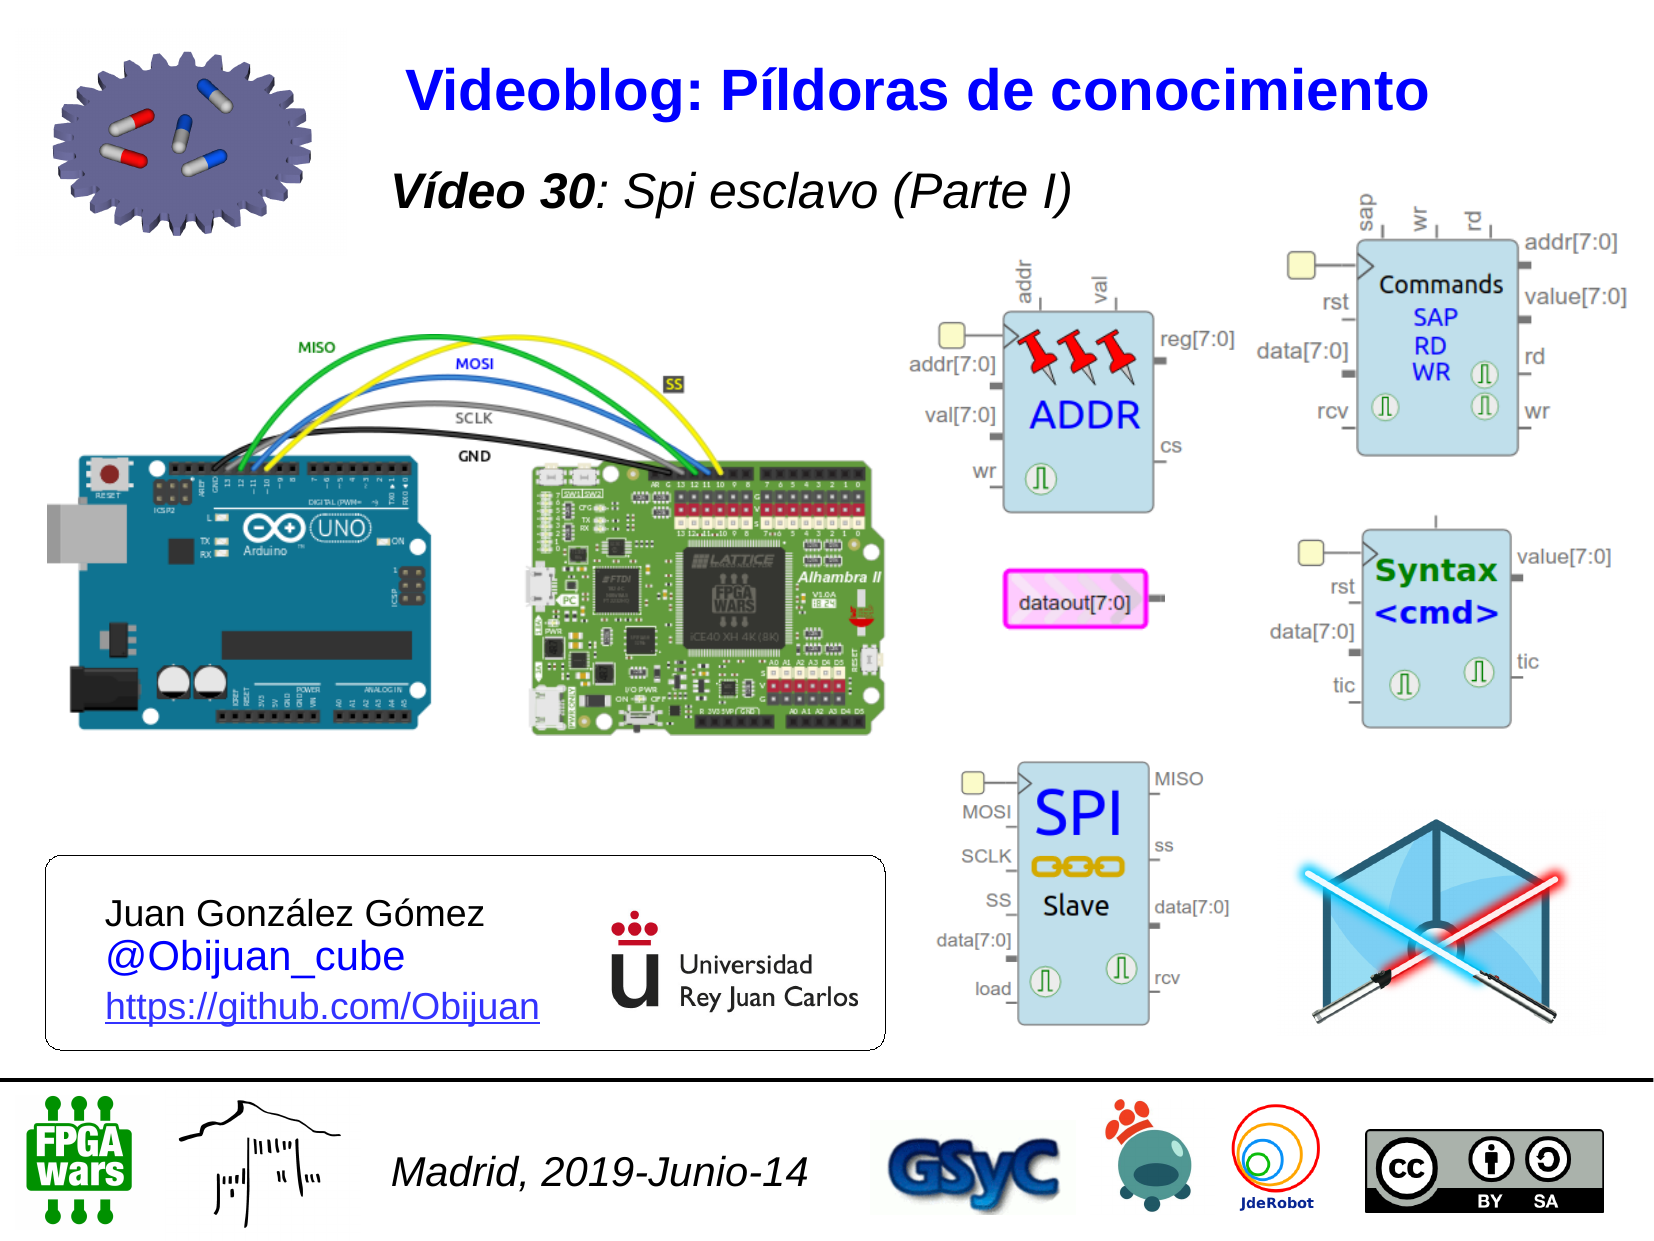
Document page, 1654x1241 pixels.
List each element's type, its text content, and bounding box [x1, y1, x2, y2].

text_box [45, 855, 886, 1051]
picture [1277, 809, 1606, 1036]
picture [870, 1120, 1076, 1216]
picture [595, 900, 871, 1021]
picture [1090, 1094, 1336, 1216]
picture [930, 750, 1246, 1036]
text_box https://github.com/Obijuan [90, 978, 556, 1036]
text_box Juan González Gómez [90, 885, 601, 946]
picture [1365, 1120, 1604, 1221]
text_box Madrid, 2019-Junio-14 [360, 1125, 841, 1219]
picture [990, 555, 1165, 640]
picture [165, 1089, 361, 1241]
text_box Vídeo 30: Spi esclavo (Parte I) [390, 135, 1336, 247]
picture [1264, 500, 1621, 736]
text_box @Obijuan_cube [90, 925, 451, 1001]
title Videoblog: Píldoras de conocimiento [405, 15, 1456, 166]
picture [15, 1095, 150, 1231]
picture [1245, 179, 1632, 466]
picture [900, 246, 1242, 525]
picture [15, 28, 886, 736]
